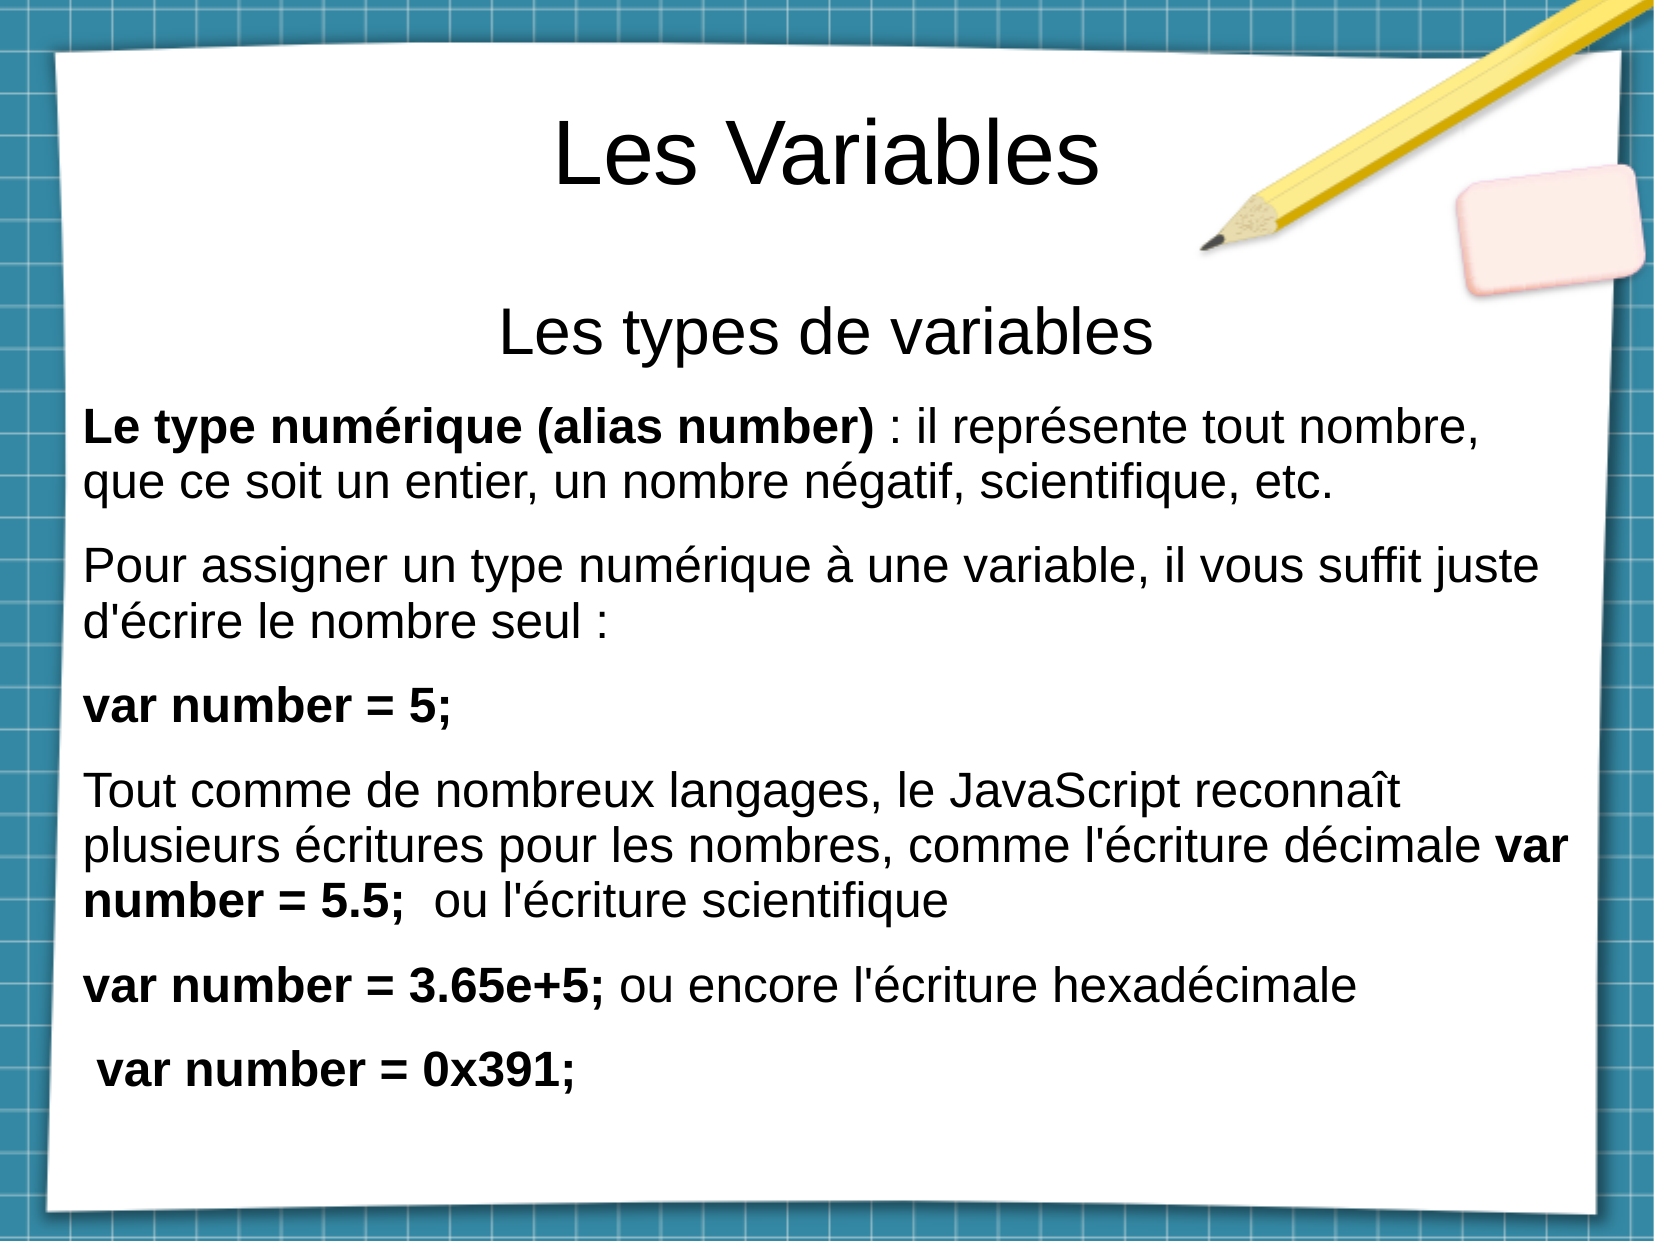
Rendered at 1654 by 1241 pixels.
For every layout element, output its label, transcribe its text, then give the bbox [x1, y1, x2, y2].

list Les types de variables Le type numérique (alias number) : il représente tout nombre, que ce soit un entier, un nombre négatif, scientifique, etc. Pour assigner un type numérique à une variable, il vous suffit juste d'écrire le nombre seul : var number = 5; Tout comme de nombreux langages, le JavaScript reconnaît plusieurs écritures pour les nombres, comme l'écriture décimale var number = 5.5; ou l'écriture scientifique var number = 3.65e+5; ou encore l'écriture hexadécimale var number = 0x391; [82, 295, 1571, 1104]
title Les Variables [82, 49, 1571, 257]
picture [0, 0, 1654, 1241]
